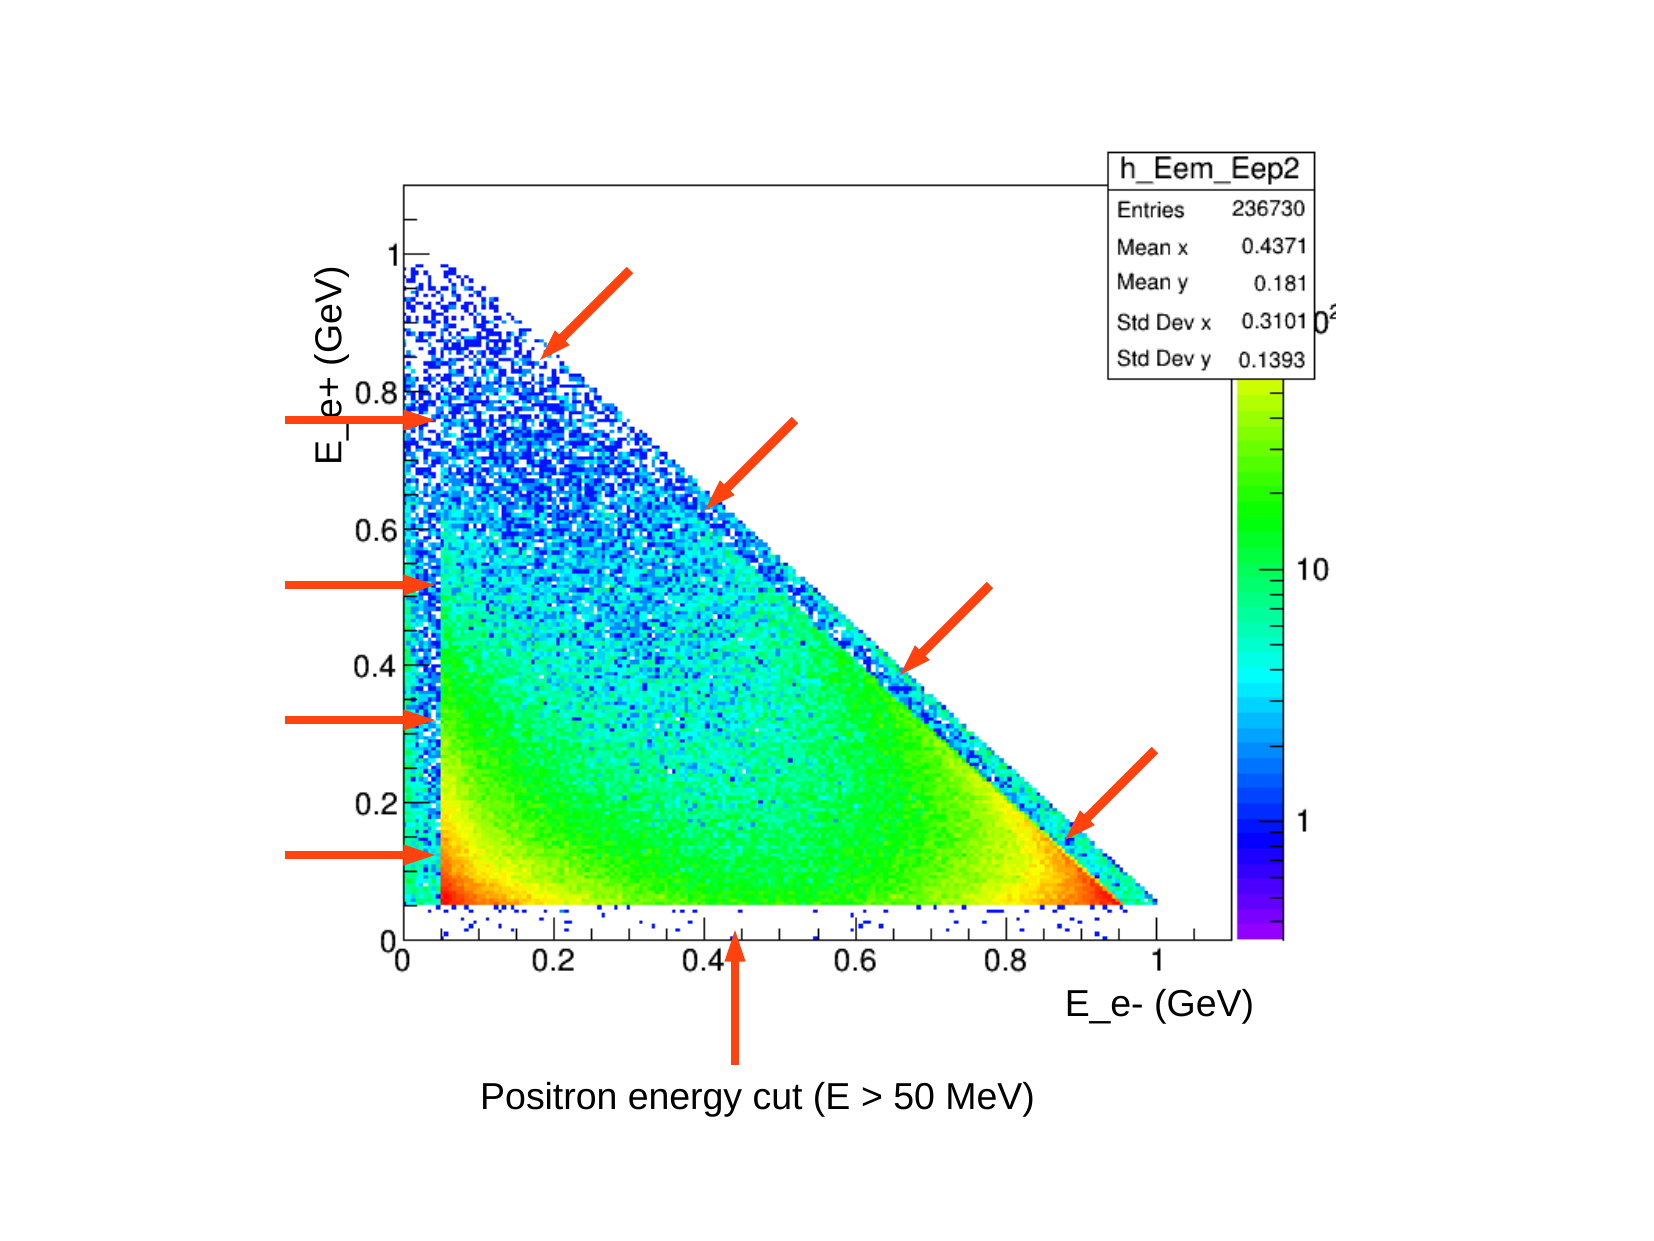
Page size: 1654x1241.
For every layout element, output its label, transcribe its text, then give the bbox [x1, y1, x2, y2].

text_box E_e+ (GeV) [300, 424, 357, 481]
text_box E_e- (GeV) [1050, 975, 1270, 1032]
text_box Positron energy cut (E > 50 MeV) [465, 1068, 1051, 1126]
picture [300, 91, 1336, 1036]
text_box E_e+ (GeV) [300, 251, 357, 416]
